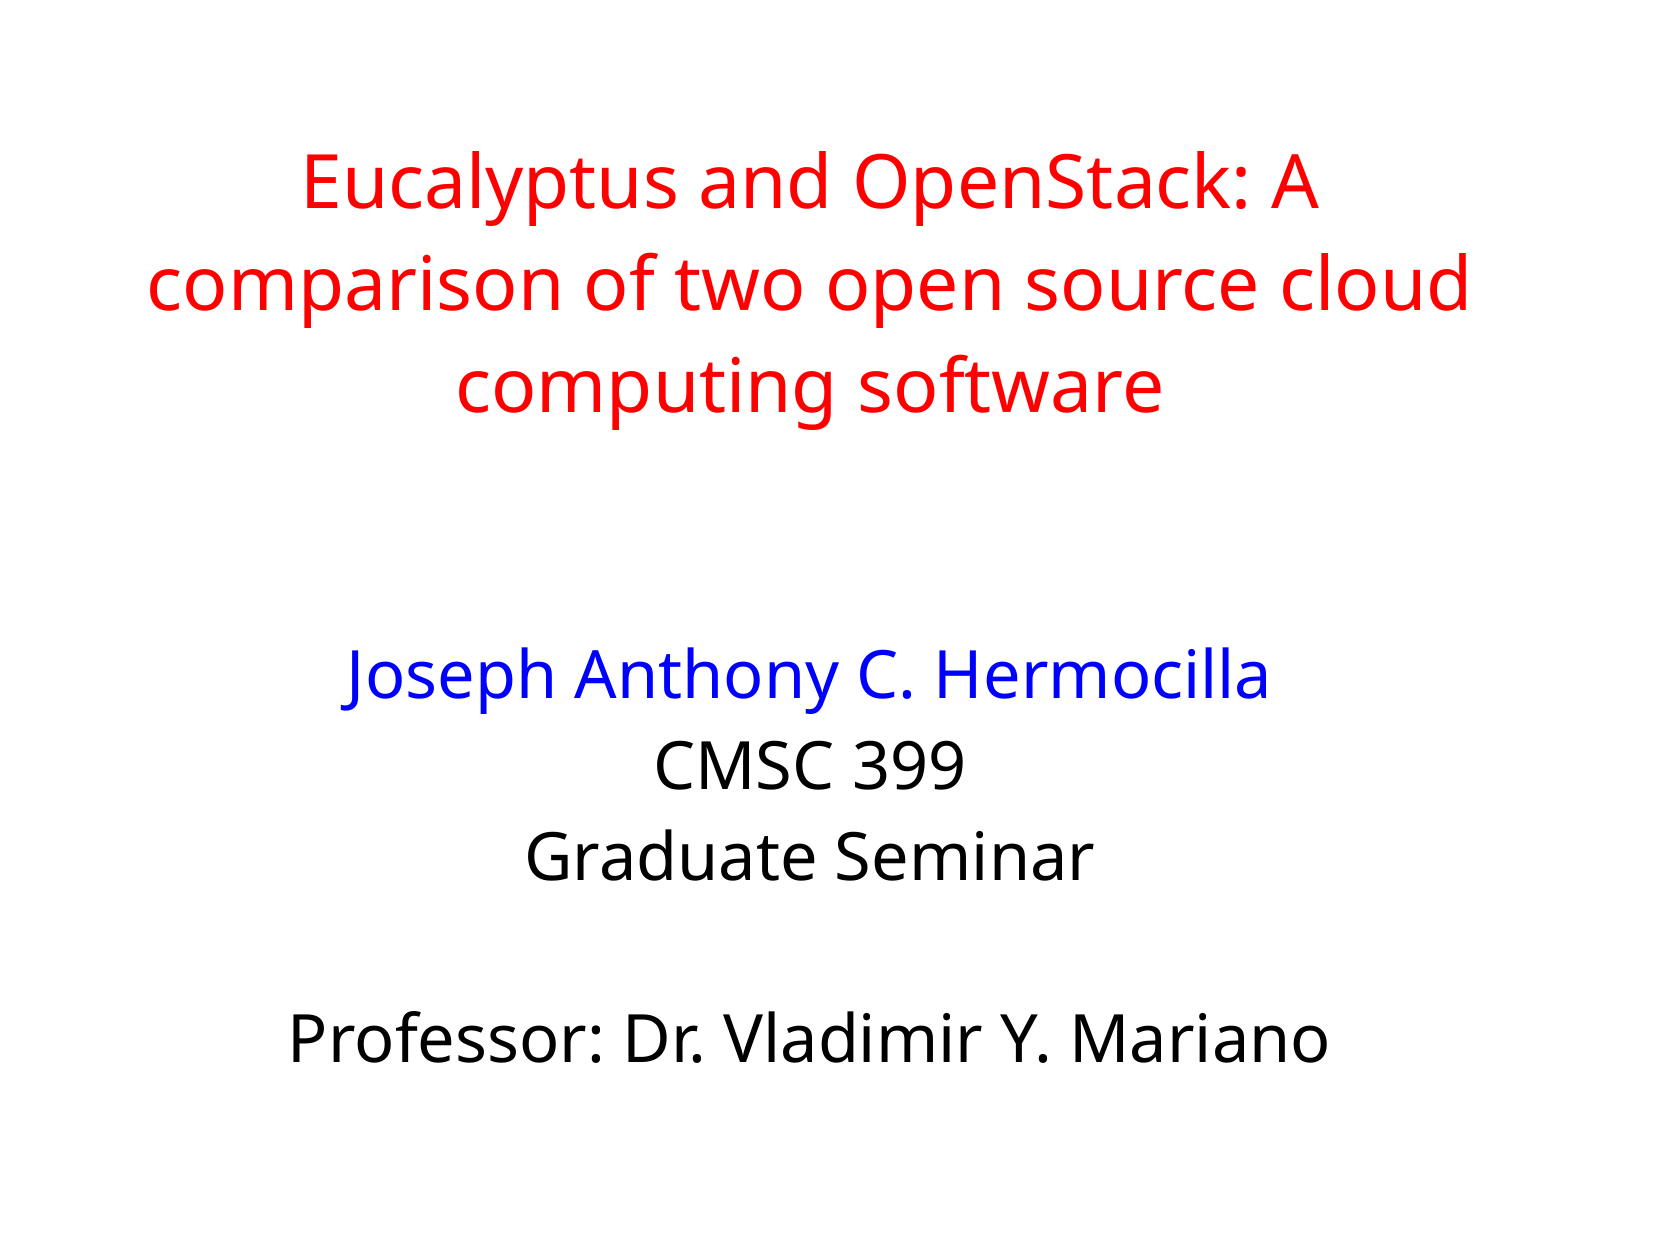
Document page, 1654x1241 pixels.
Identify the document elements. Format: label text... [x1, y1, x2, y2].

subtitle Eucalyptus and OpenStack: A comparison of two open source cloud computing software Joseph Anthony C. Hermocilla CMSC 399 Graduate Seminar Professor: Dr. Vladimir Y. Mariano [82, 115, 1538, 1185]
